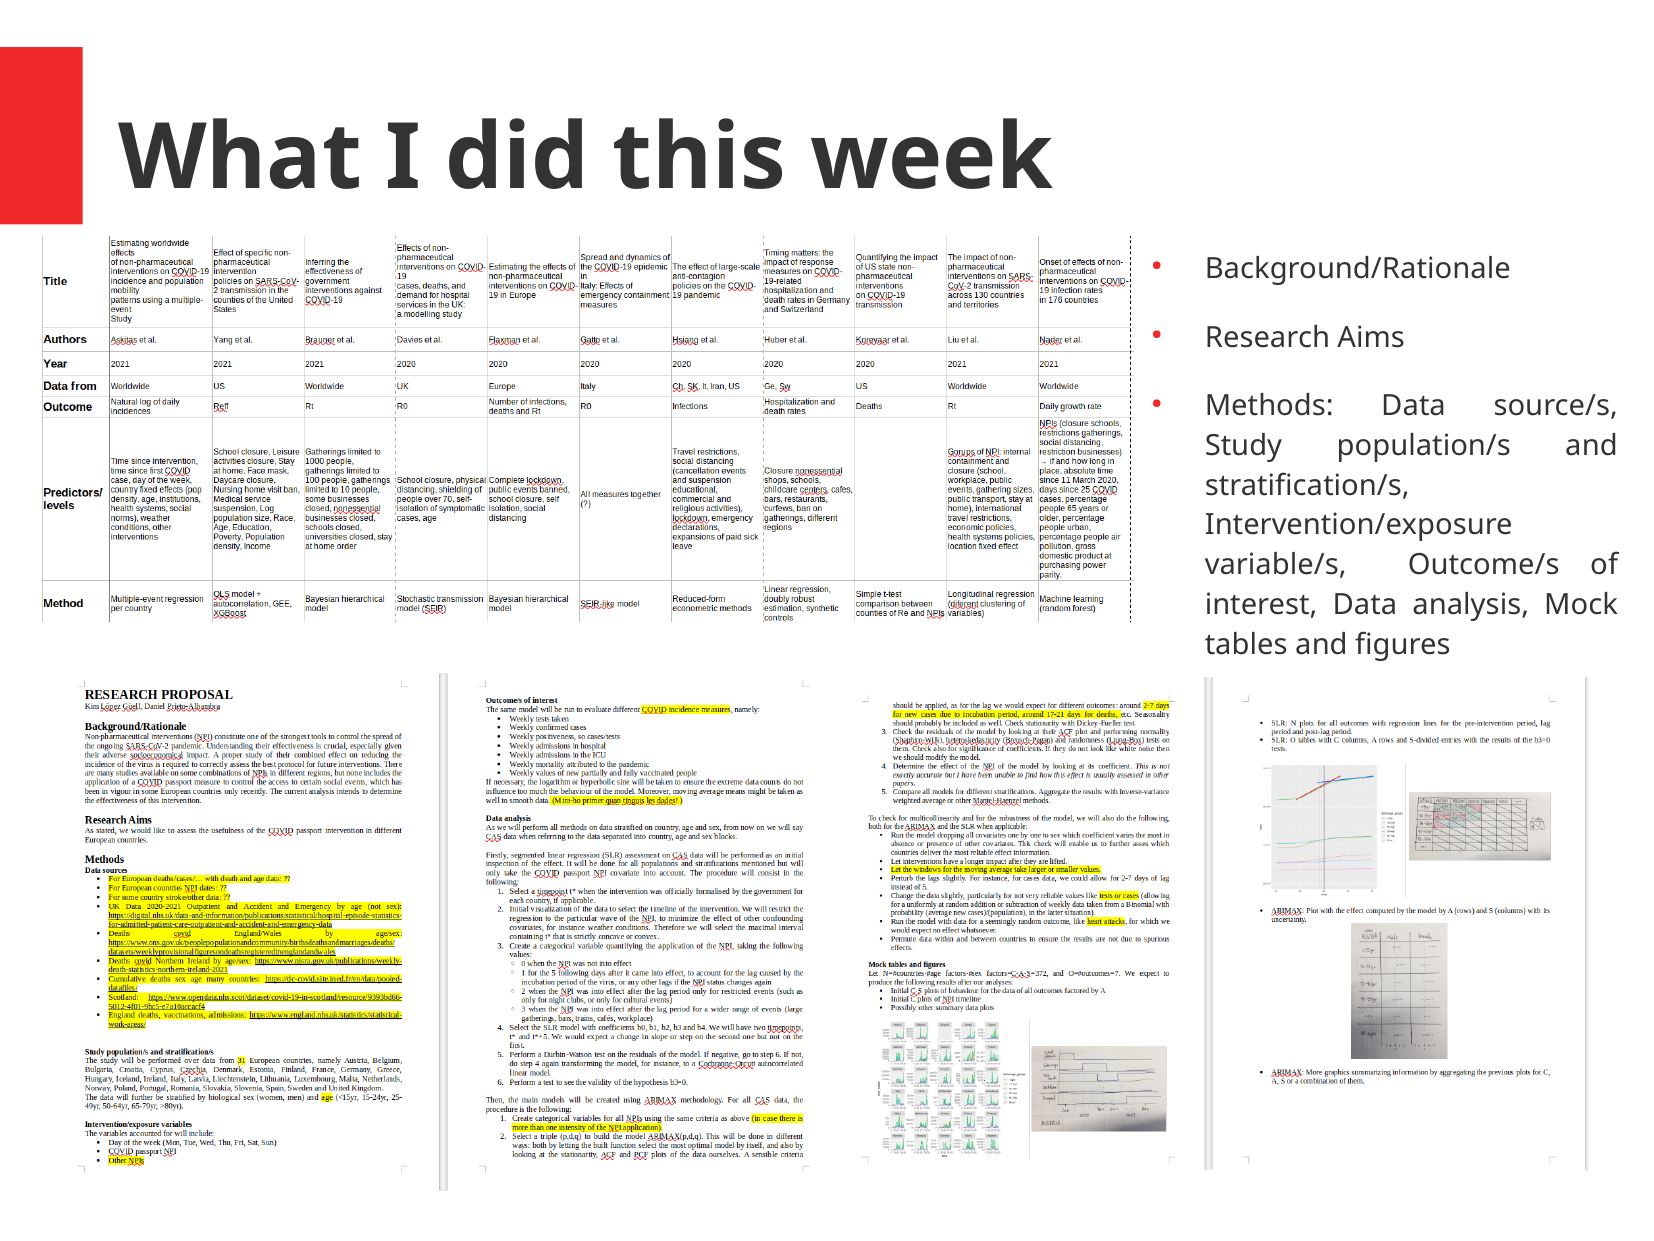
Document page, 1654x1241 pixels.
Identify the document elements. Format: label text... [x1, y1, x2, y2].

list Background/Rationale Research Aims Methods: Data source/s, Study population/s and stratification/s, Intervention/exposure variable/s, Outcome/s of interest, Data analysis, Mock tables and figures [1133, 246, 1619, 721]
title What I did this week [118, 49, 1571, 246]
picture [47, 673, 1589, 1191]
picture [41, 236, 1134, 622]
